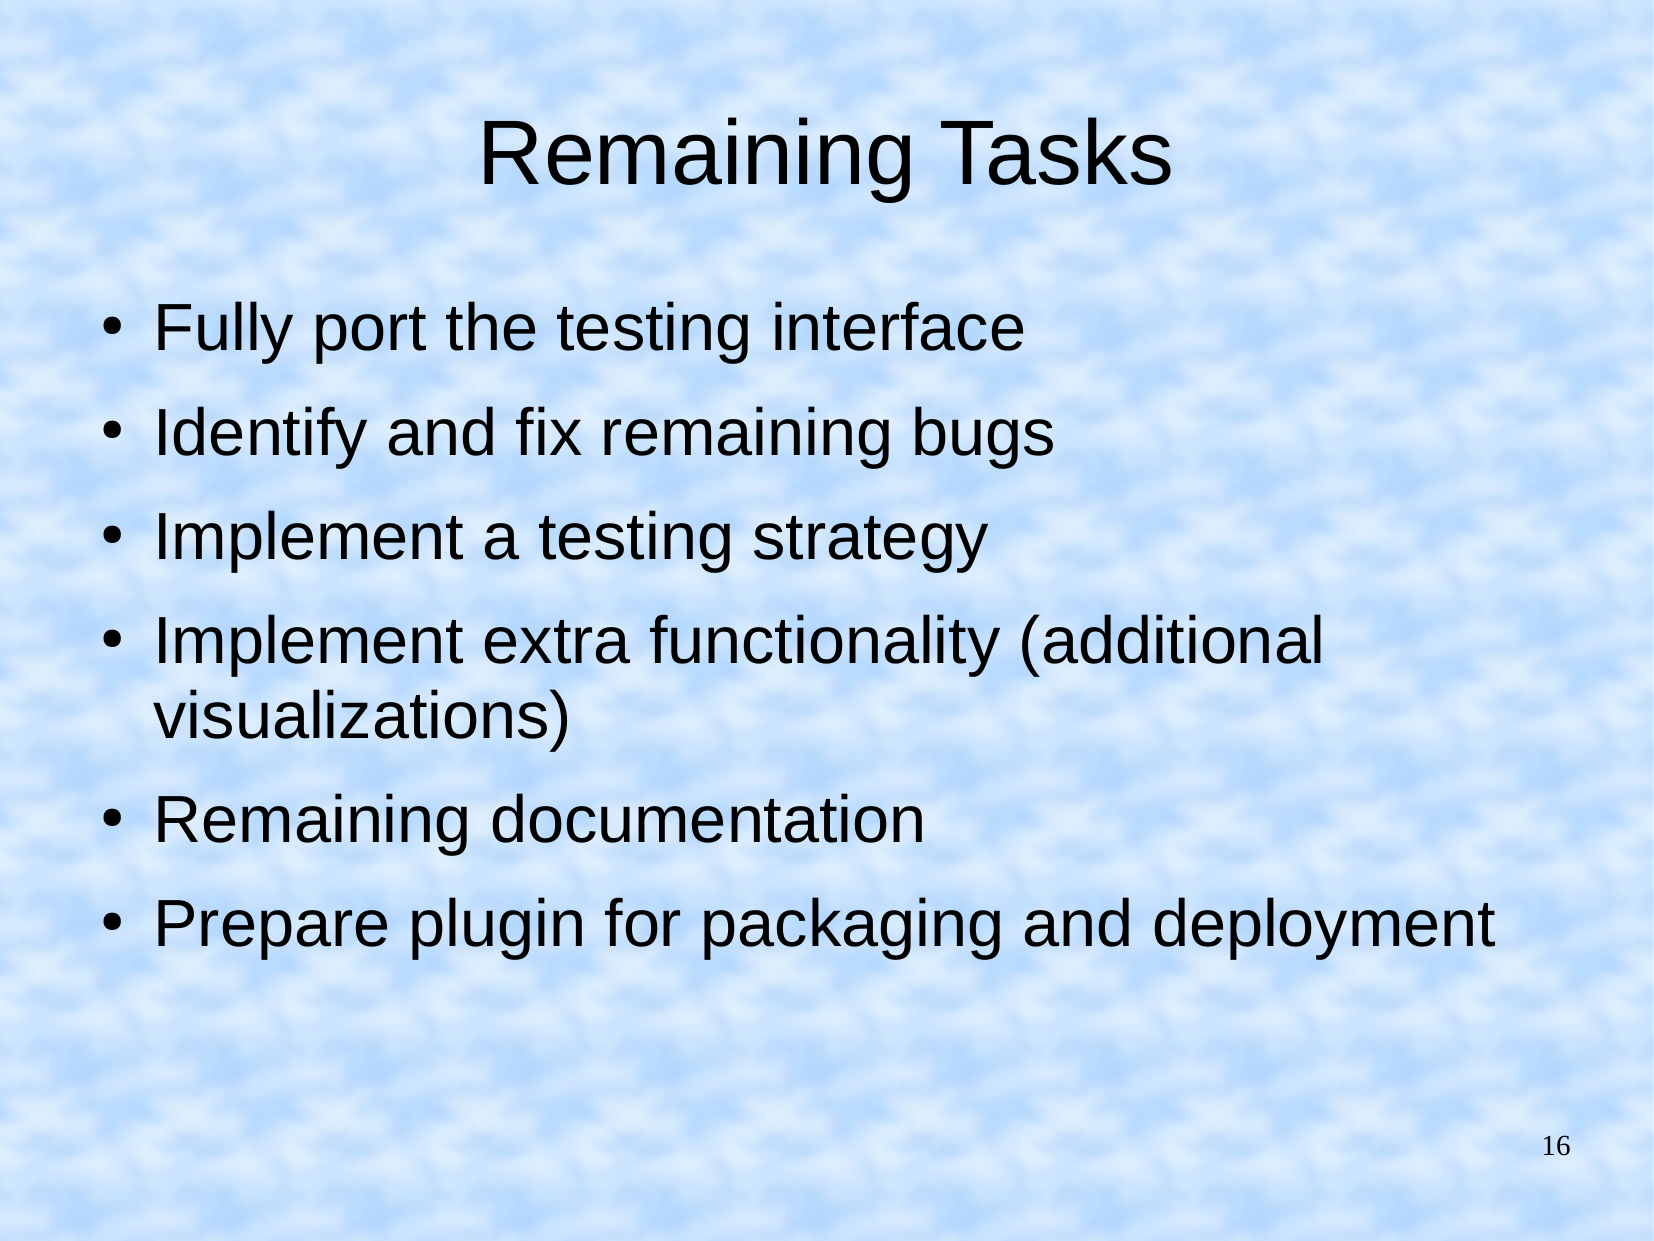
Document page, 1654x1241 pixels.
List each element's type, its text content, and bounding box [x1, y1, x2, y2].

title Remaining Tasks [82, 49, 1571, 257]
list Fully port the testing interface Identify and fix remaining bugs Implement a testing strategy Implement extra functionality (additional visualizations) Remaining documentation Prepare plugin for packaging and deployment [82, 290, 1538, 1010]
picture [0, 0, 1654, 1241]
